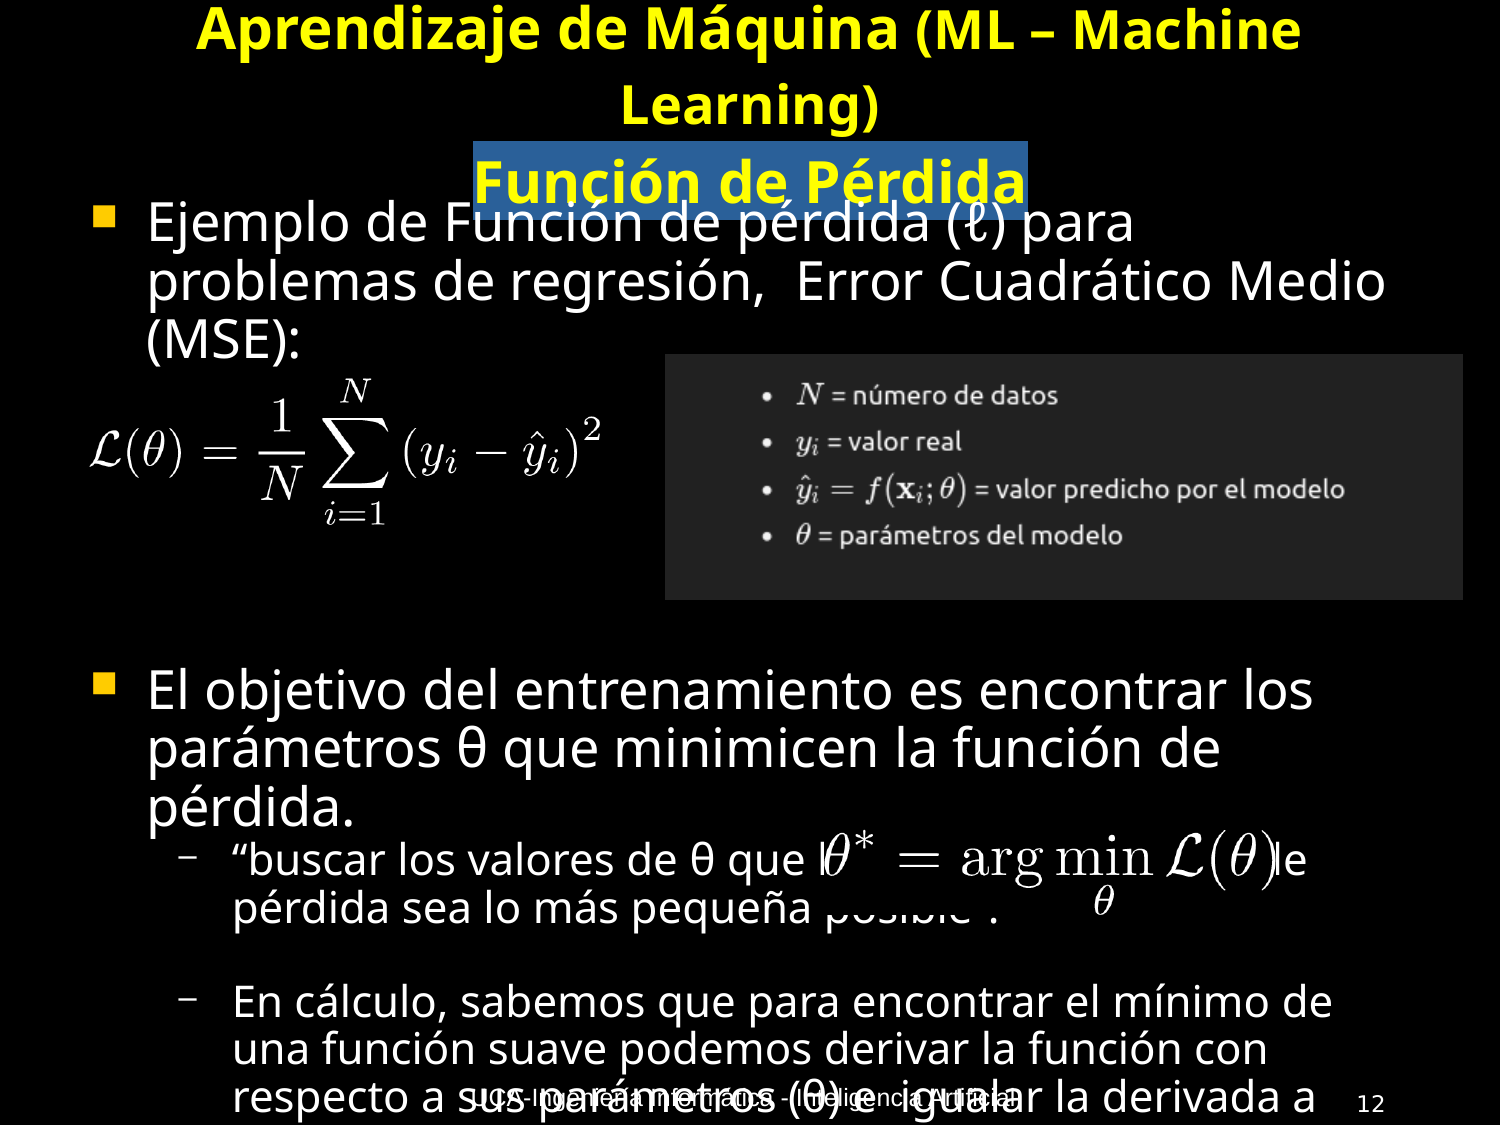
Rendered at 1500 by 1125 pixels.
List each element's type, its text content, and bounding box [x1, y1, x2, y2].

text_box Ejemplo de Función de pérdida (ℓ) para problemas de regresión, Error Cuadrático Medio (MSE): El objetivo del entrenamiento es encontrar los parámetros θ que minimicen la función de pérdida. “buscar los valores de θ que hacen que la función de pérdida sea lo más pequeña posible”. En cálculo, sabemos que para encontrar el mínimo de una función suave podemos derivar la función con respecto a sus parámetros (θ) e igualar la derivada a cero. [75, 187, 1426, 1005]
picture [824, 824, 1276, 916]
picture [665, 354, 1463, 601]
picture [89, 374, 601, 526]
title Aprendizaje de Máquina (ML – Machine Learning) Función de Pérdida [75, 45, 1425, 162]
